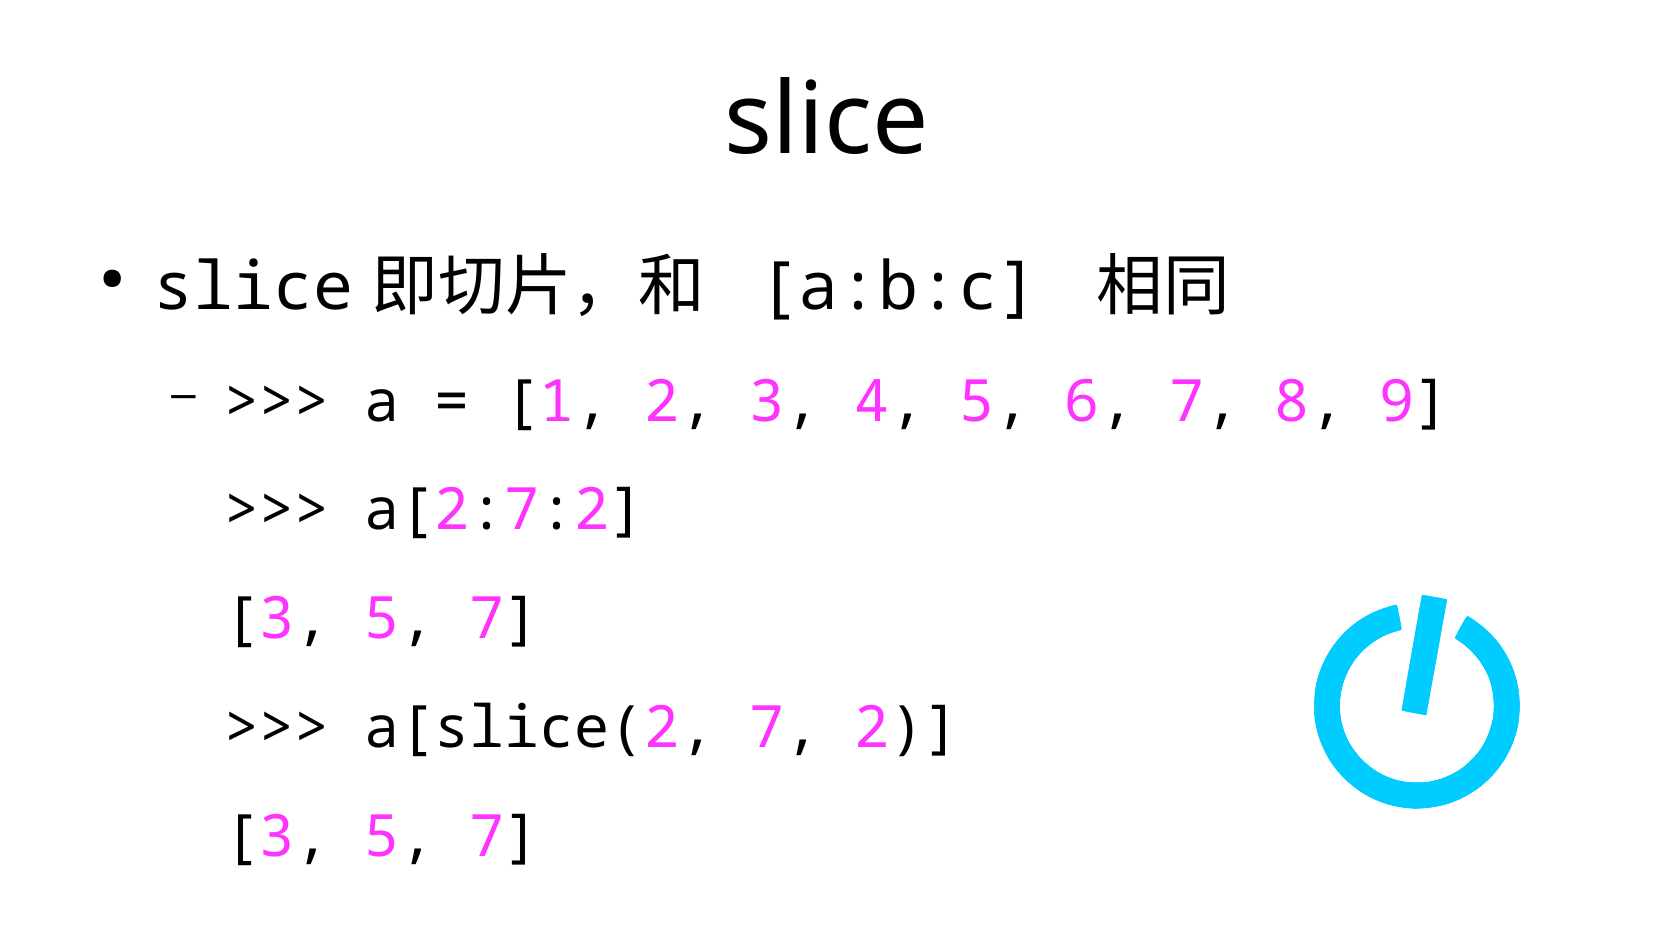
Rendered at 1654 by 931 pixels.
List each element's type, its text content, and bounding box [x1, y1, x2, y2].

title slice [82, 37, 1571, 193]
list slice即切片，和 [a:b:c] 相同 >>> a = [1, 2, 3, 4, 5, 6, 7, 8, 9] >>> a[2:7:2] [3, 5, 7] >>> a[slice(2, 7, 2)] [3, 5, 7] [82, 217, 1571, 886]
